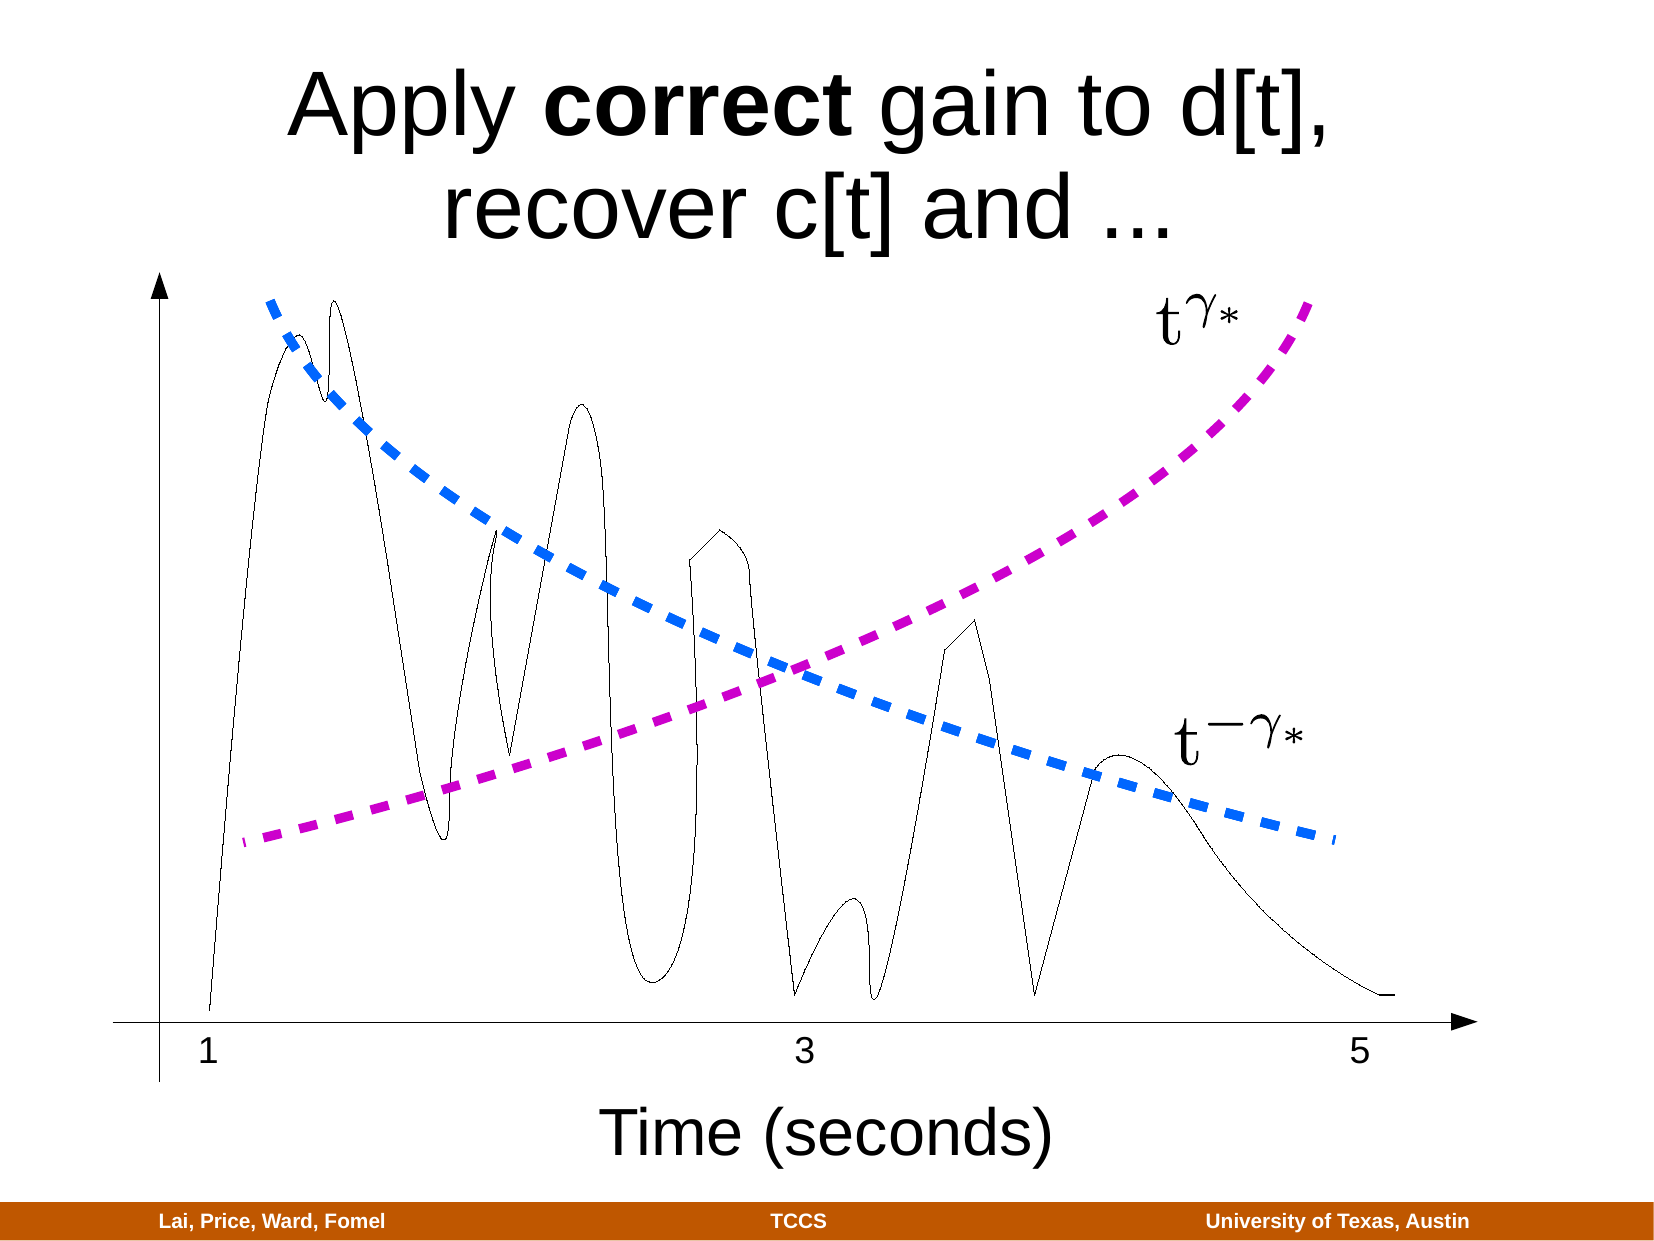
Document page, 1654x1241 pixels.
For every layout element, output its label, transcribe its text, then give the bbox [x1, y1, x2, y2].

text_box [1173, 705, 1308, 766]
text_box 3 [779, 1021, 870, 1079]
text_box 5 [1334, 1021, 1425, 1079]
text_box 1 [183, 1021, 274, 1079]
text_box Time (seconds) [583, 1087, 1130, 1241]
text_box [1155, 293, 1243, 346]
text_box Apply correct gain to d[t], recover c[t] and ... [45, 45, 1576, 266]
